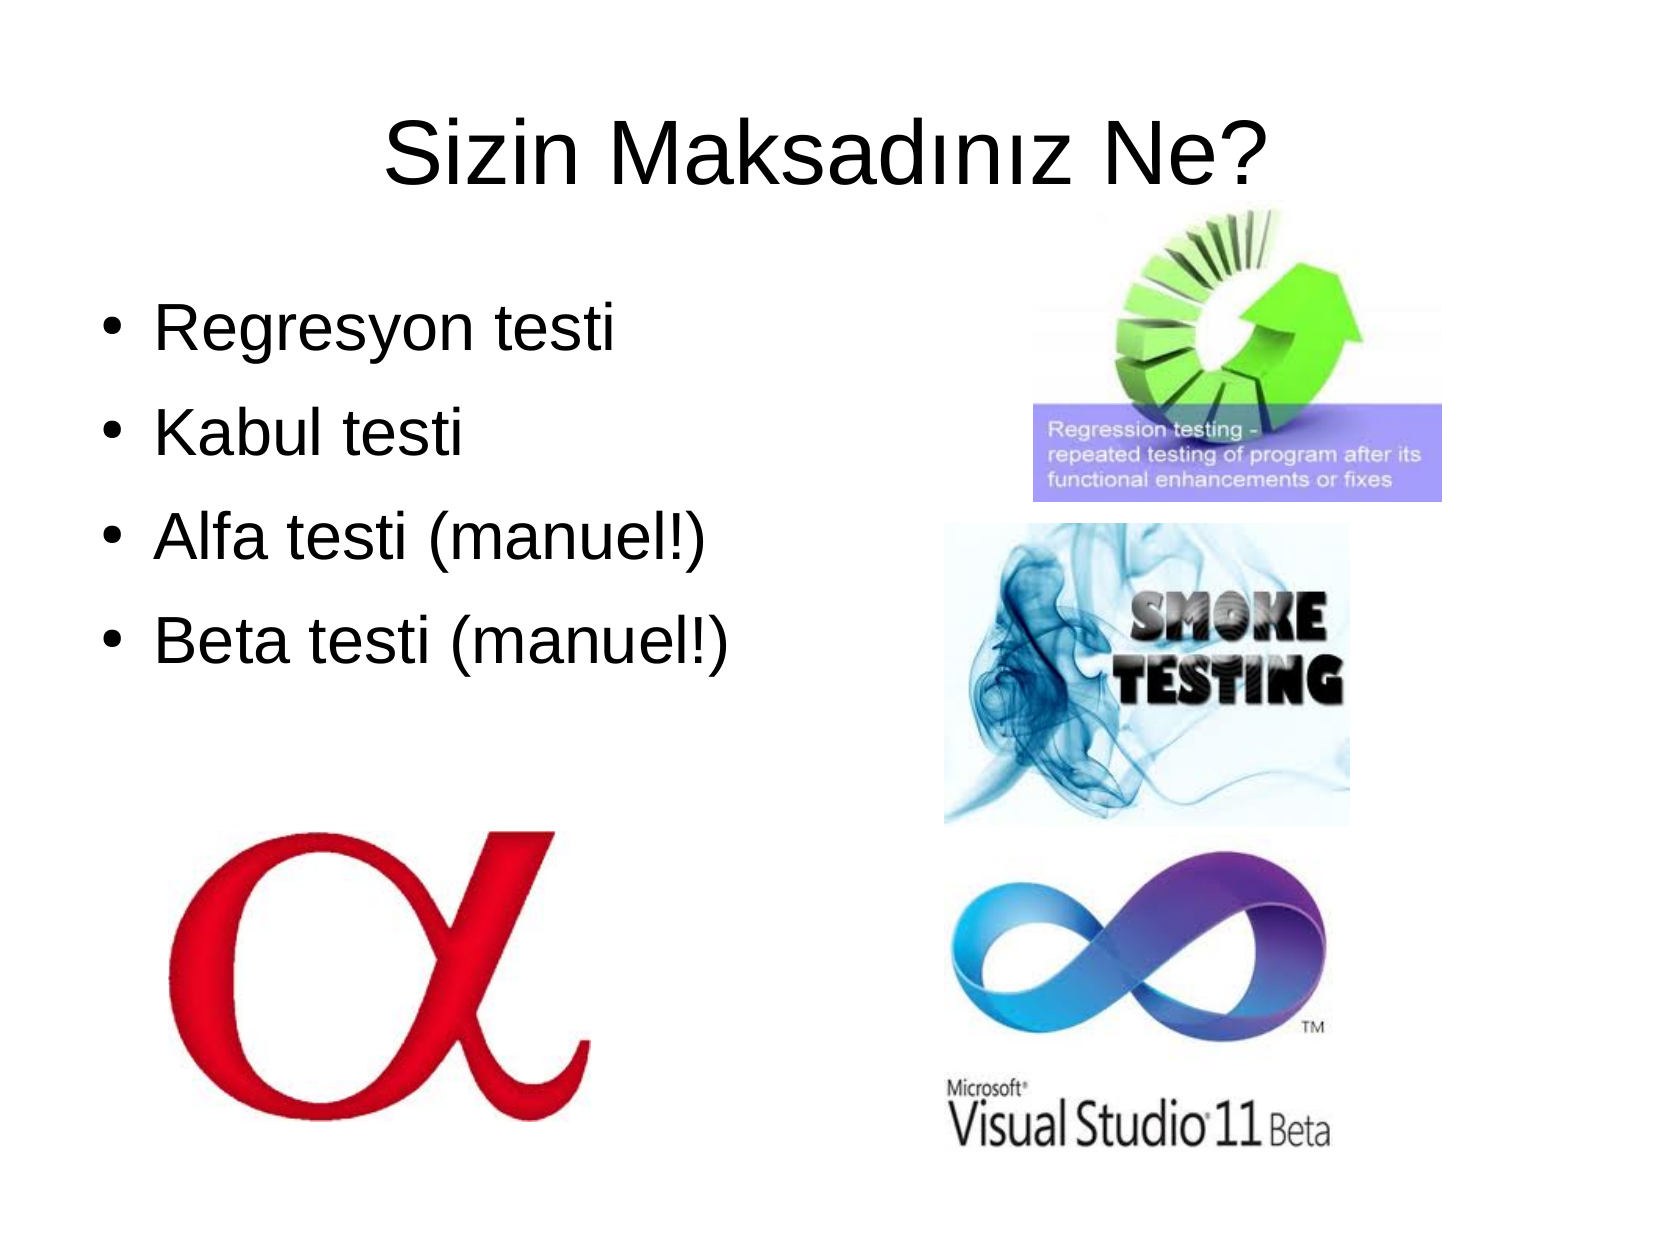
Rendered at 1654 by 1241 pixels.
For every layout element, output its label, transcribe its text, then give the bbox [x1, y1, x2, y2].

list Regresyon testi Kabul testi Alfa testi (manuel!) Beta testi (manuel!) [82, 290, 1571, 1109]
picture [168, 831, 591, 1123]
title Sizin Maksadınız Ne? [82, 49, 1571, 257]
picture [944, 834, 1333, 1152]
picture [1033, 200, 1442, 502]
picture [944, 523, 1350, 827]
